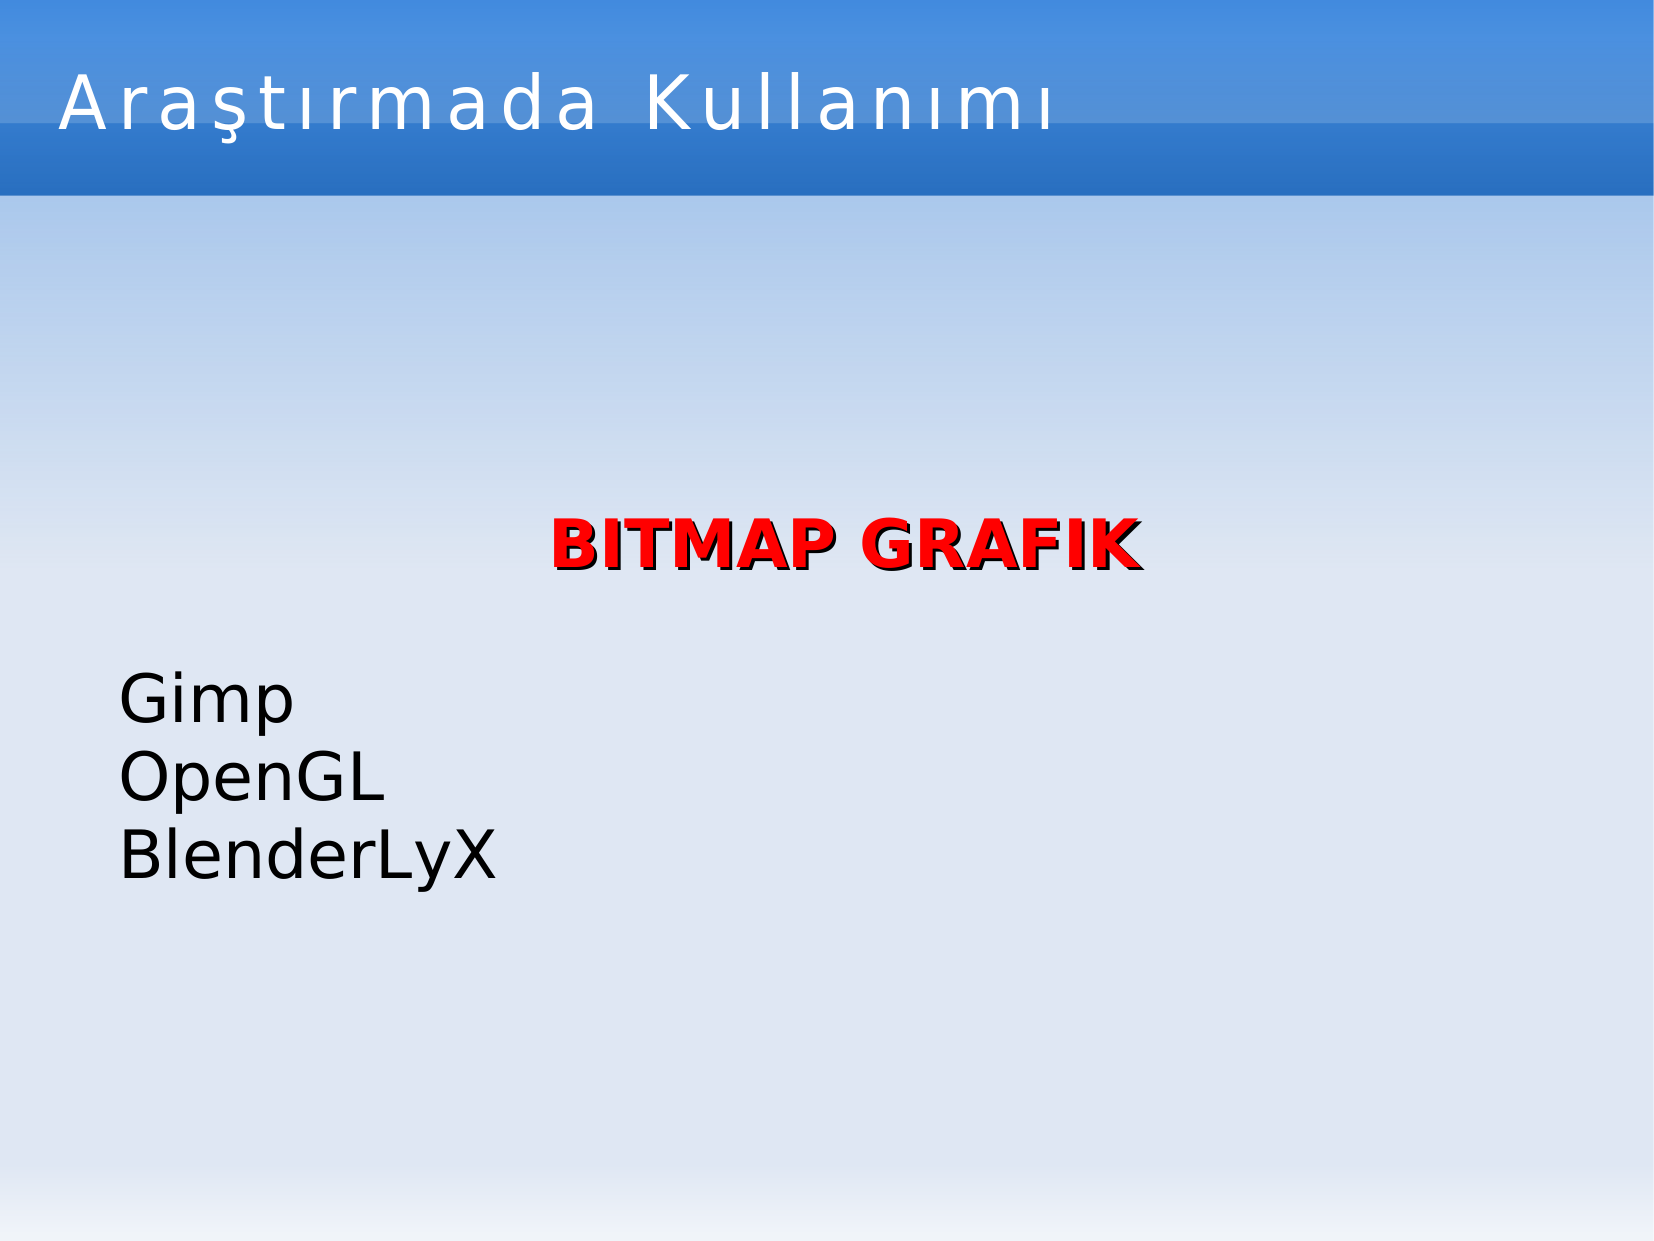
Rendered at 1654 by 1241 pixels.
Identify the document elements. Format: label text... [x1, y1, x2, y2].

picture [0, 0, 1654, 1241]
title Araştırmada Kullanımı [59, 36, 1270, 171]
subtitle BITMAP GRAFIK Gimp OpenGL BlenderLyX [82, 297, 1571, 1102]
